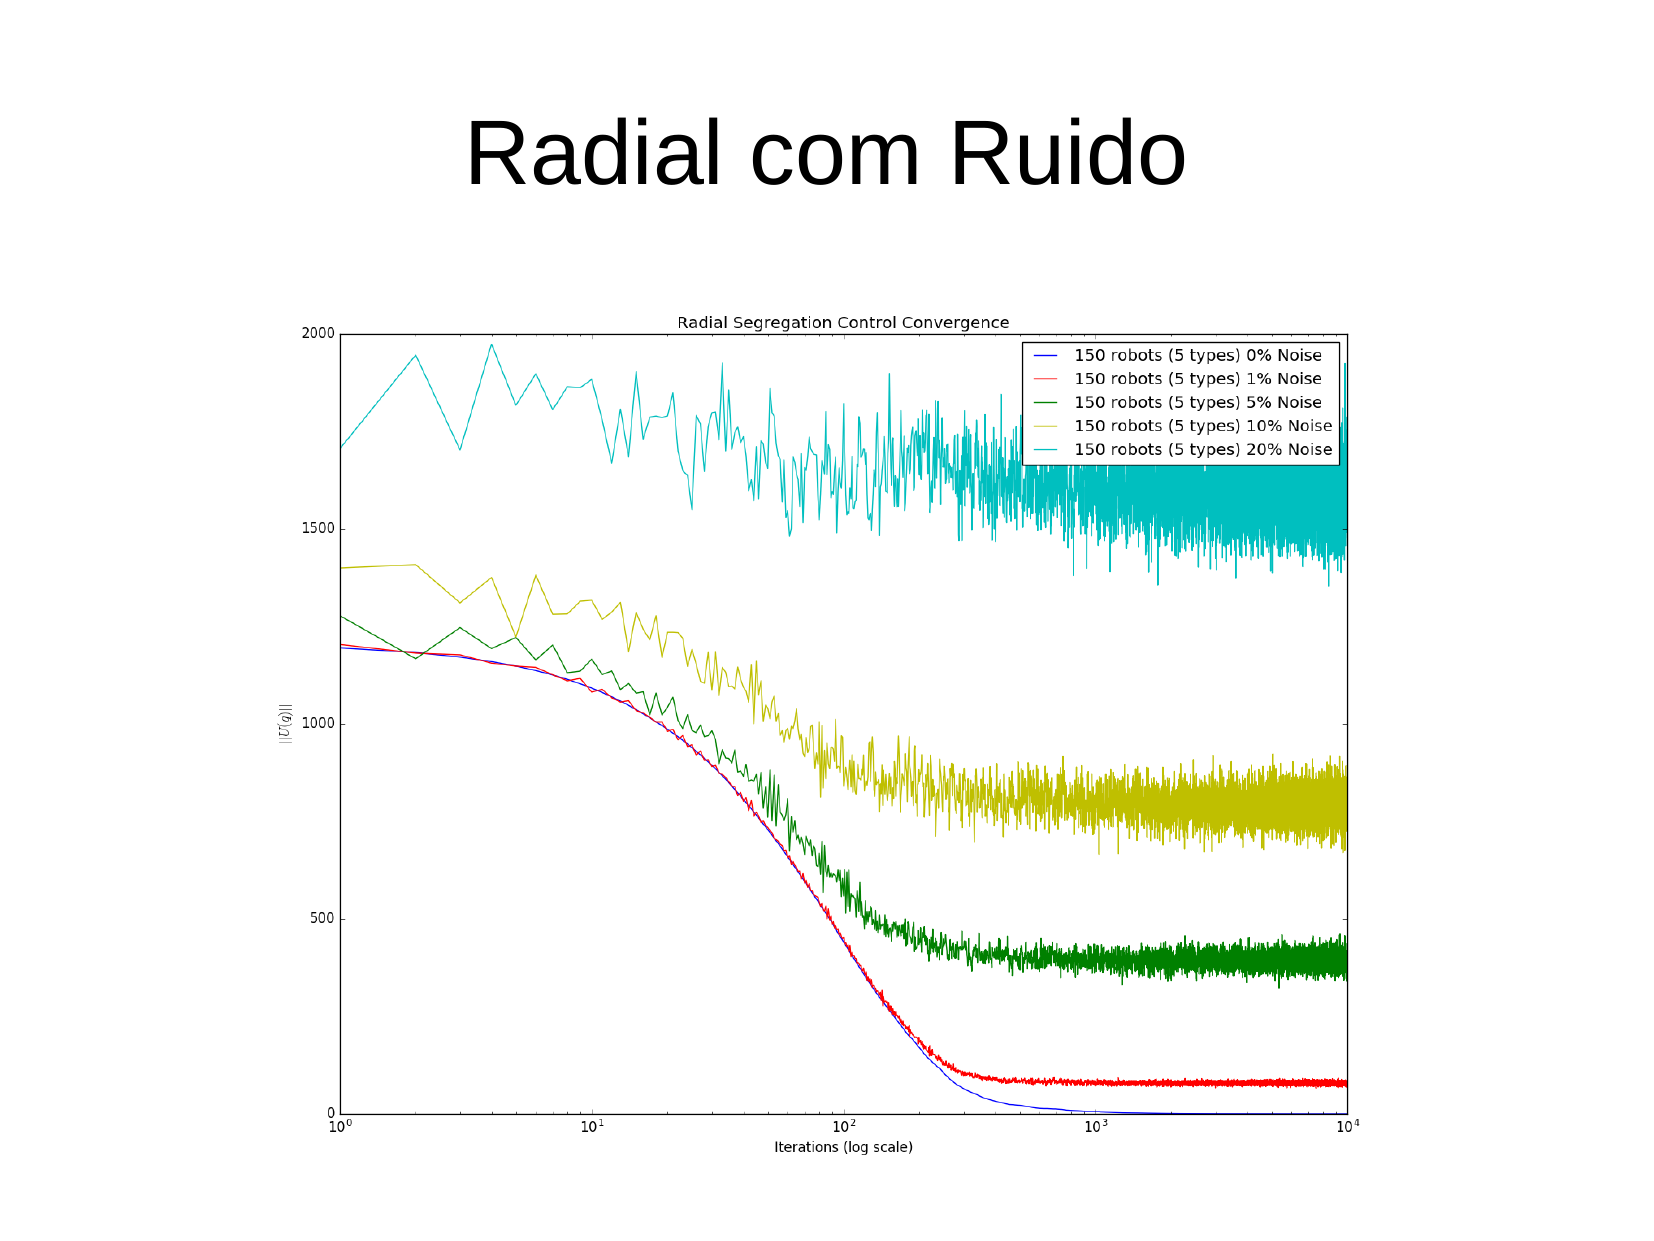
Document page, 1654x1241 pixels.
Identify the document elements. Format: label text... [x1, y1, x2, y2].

title Radial com Ruido [82, 49, 1571, 257]
picture [177, 236, 1477, 1211]
